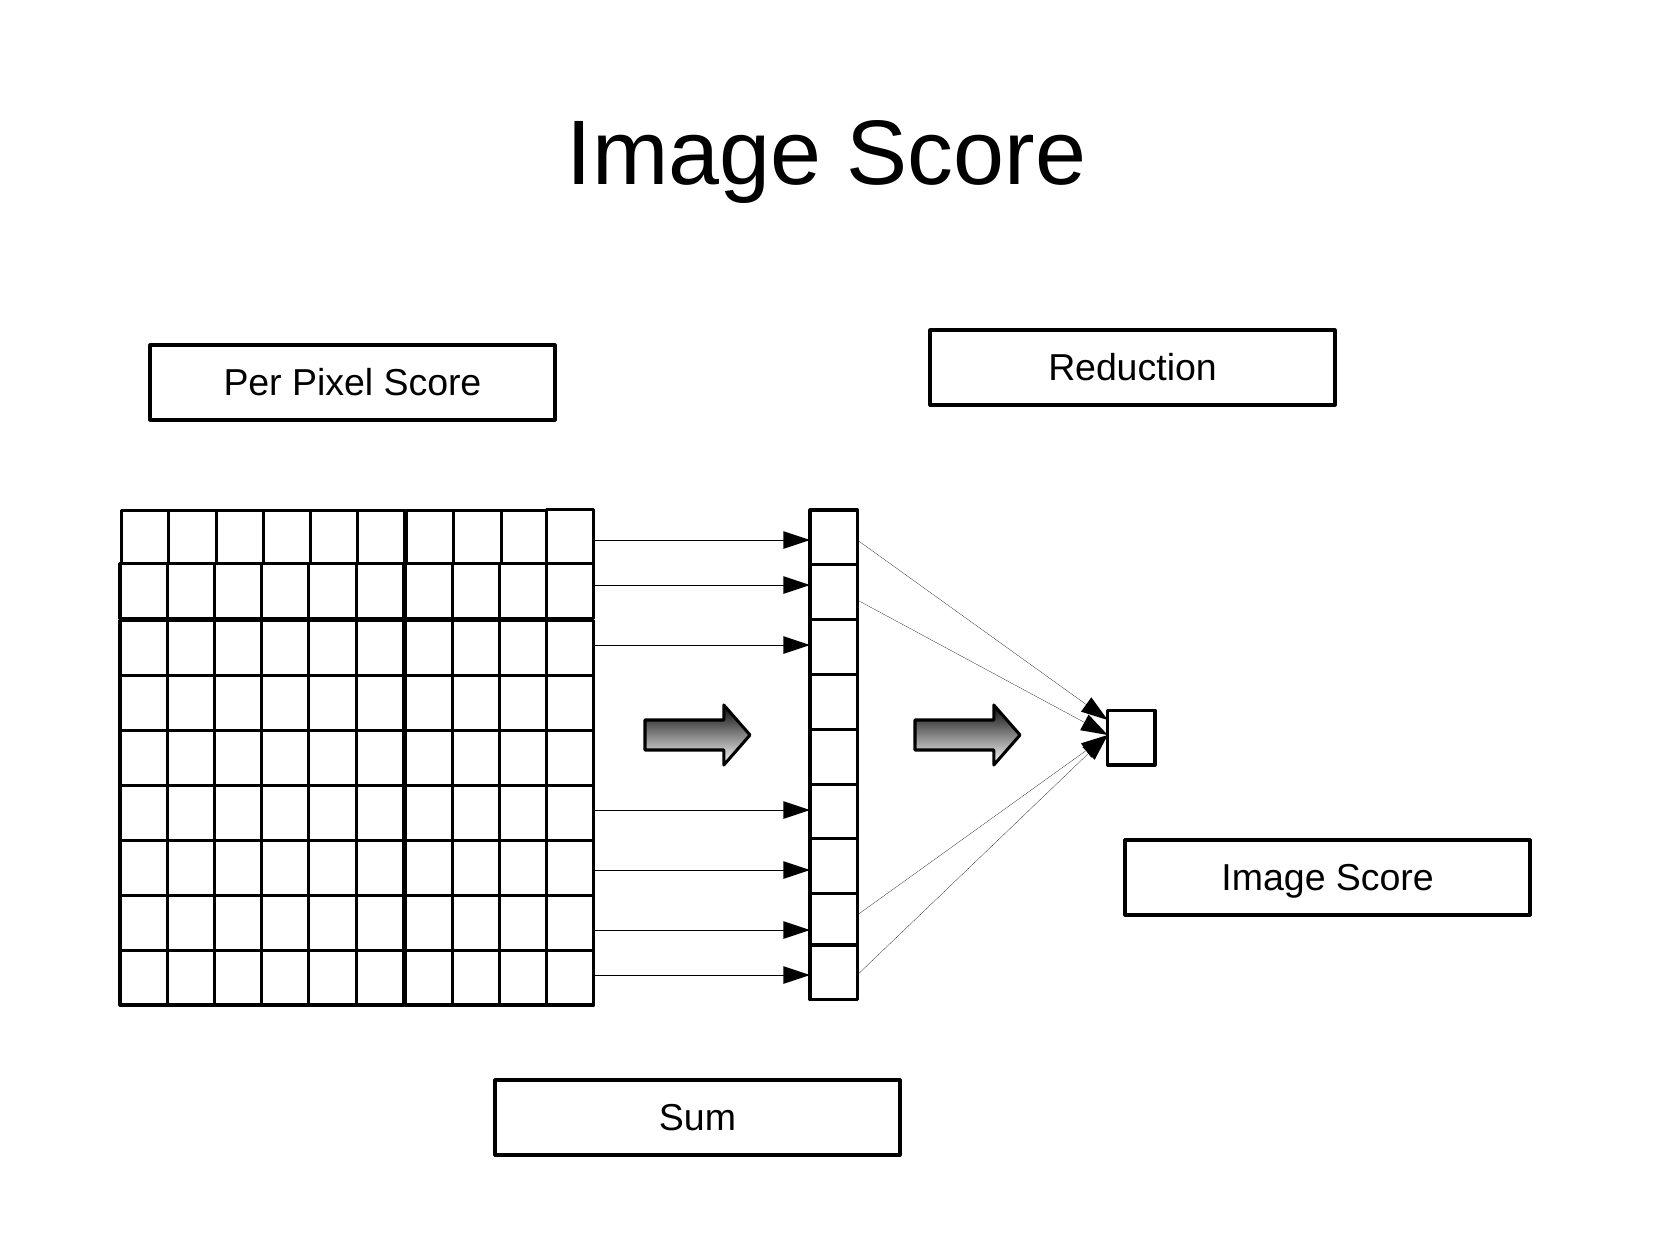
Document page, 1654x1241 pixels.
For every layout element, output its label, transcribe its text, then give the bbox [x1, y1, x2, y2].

text_box [915, 705, 1021, 766]
text_box [1107, 710, 1156, 766]
text_box Reduction [930, 330, 1336, 406]
text_box [120, 509, 594, 619]
text_box [810, 510, 858, 1000]
title Image Score [82, 49, 1571, 257]
text_box Per Pixel Score [150, 345, 556, 421]
text_box [120, 620, 404, 1006]
text_box Image Score [1125, 840, 1531, 916]
text_box Sum [495, 1080, 901, 1156]
text_box [405, 620, 594, 1006]
text_box [645, 705, 751, 766]
